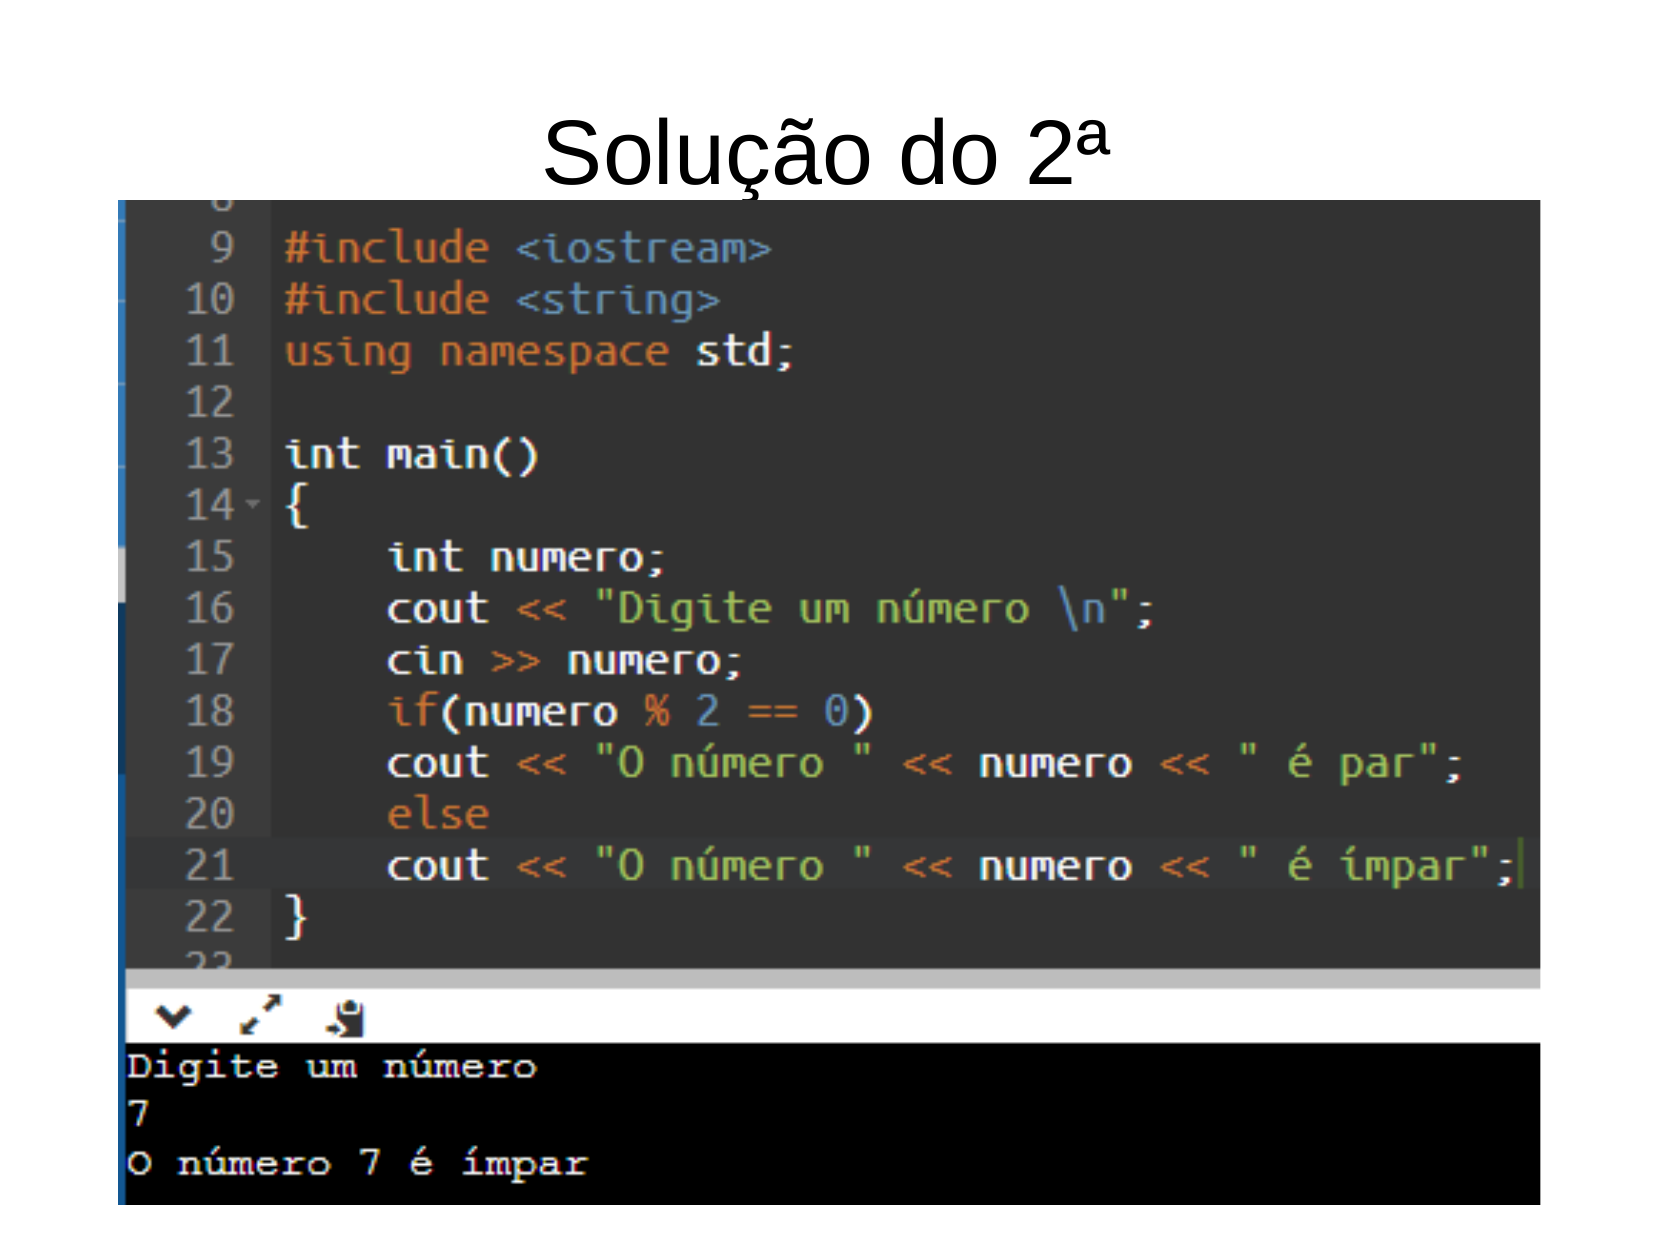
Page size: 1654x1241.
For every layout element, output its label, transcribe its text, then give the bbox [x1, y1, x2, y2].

picture [118, 200, 1541, 1205]
title Solução do 2ª [82, 49, 1571, 257]
